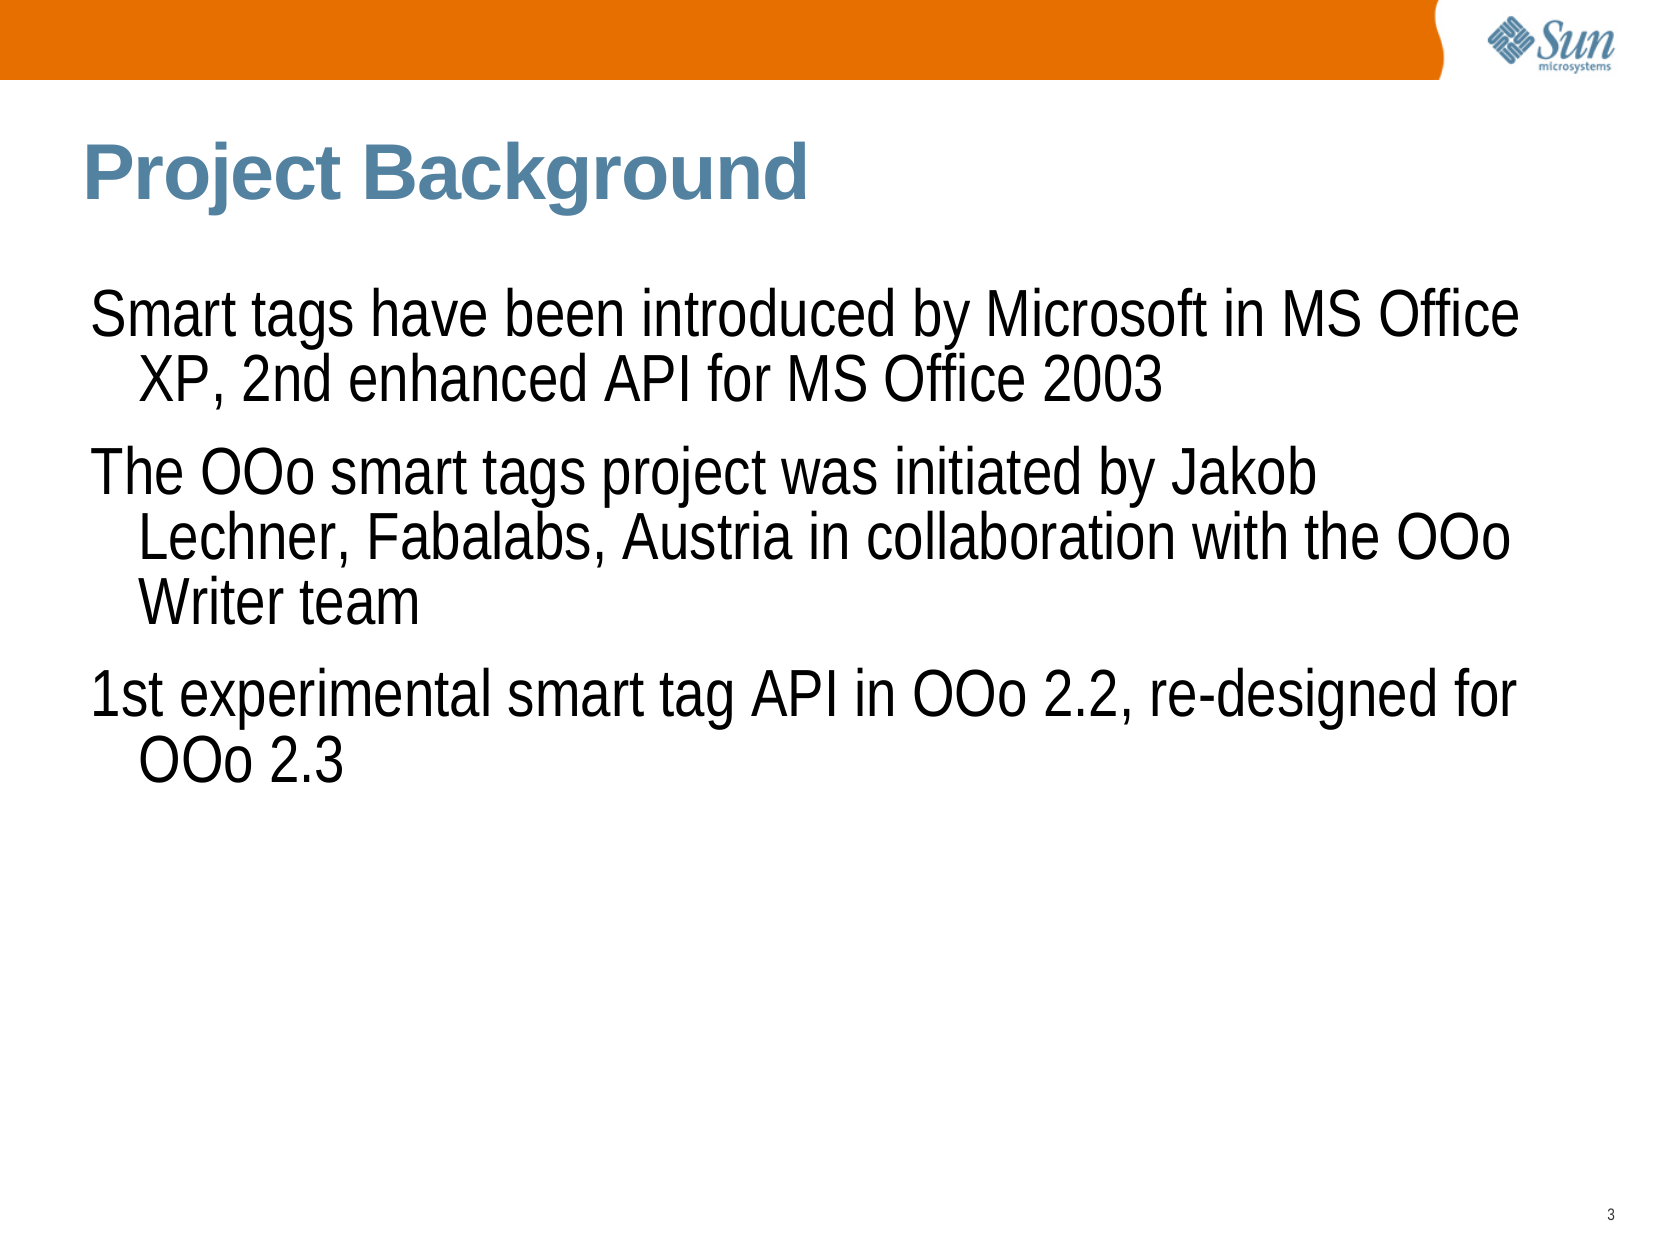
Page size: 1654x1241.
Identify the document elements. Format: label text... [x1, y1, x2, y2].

title Project Background [82, 135, 1585, 250]
list Smart tags have been introduced by Microsoft in MS Office XP, 2nd enhanced API for MS Office 2003 The OOo smart tags project was initiated by Jakob Lechner, Fabalabs, Austria in collaboration with the OOo Writer team 1st experimental smart tag API in OOo 2.2, re-designed for OOo 2.3 [71, 284, 1545, 1171]
picture [0, 0, 1654, 80]
